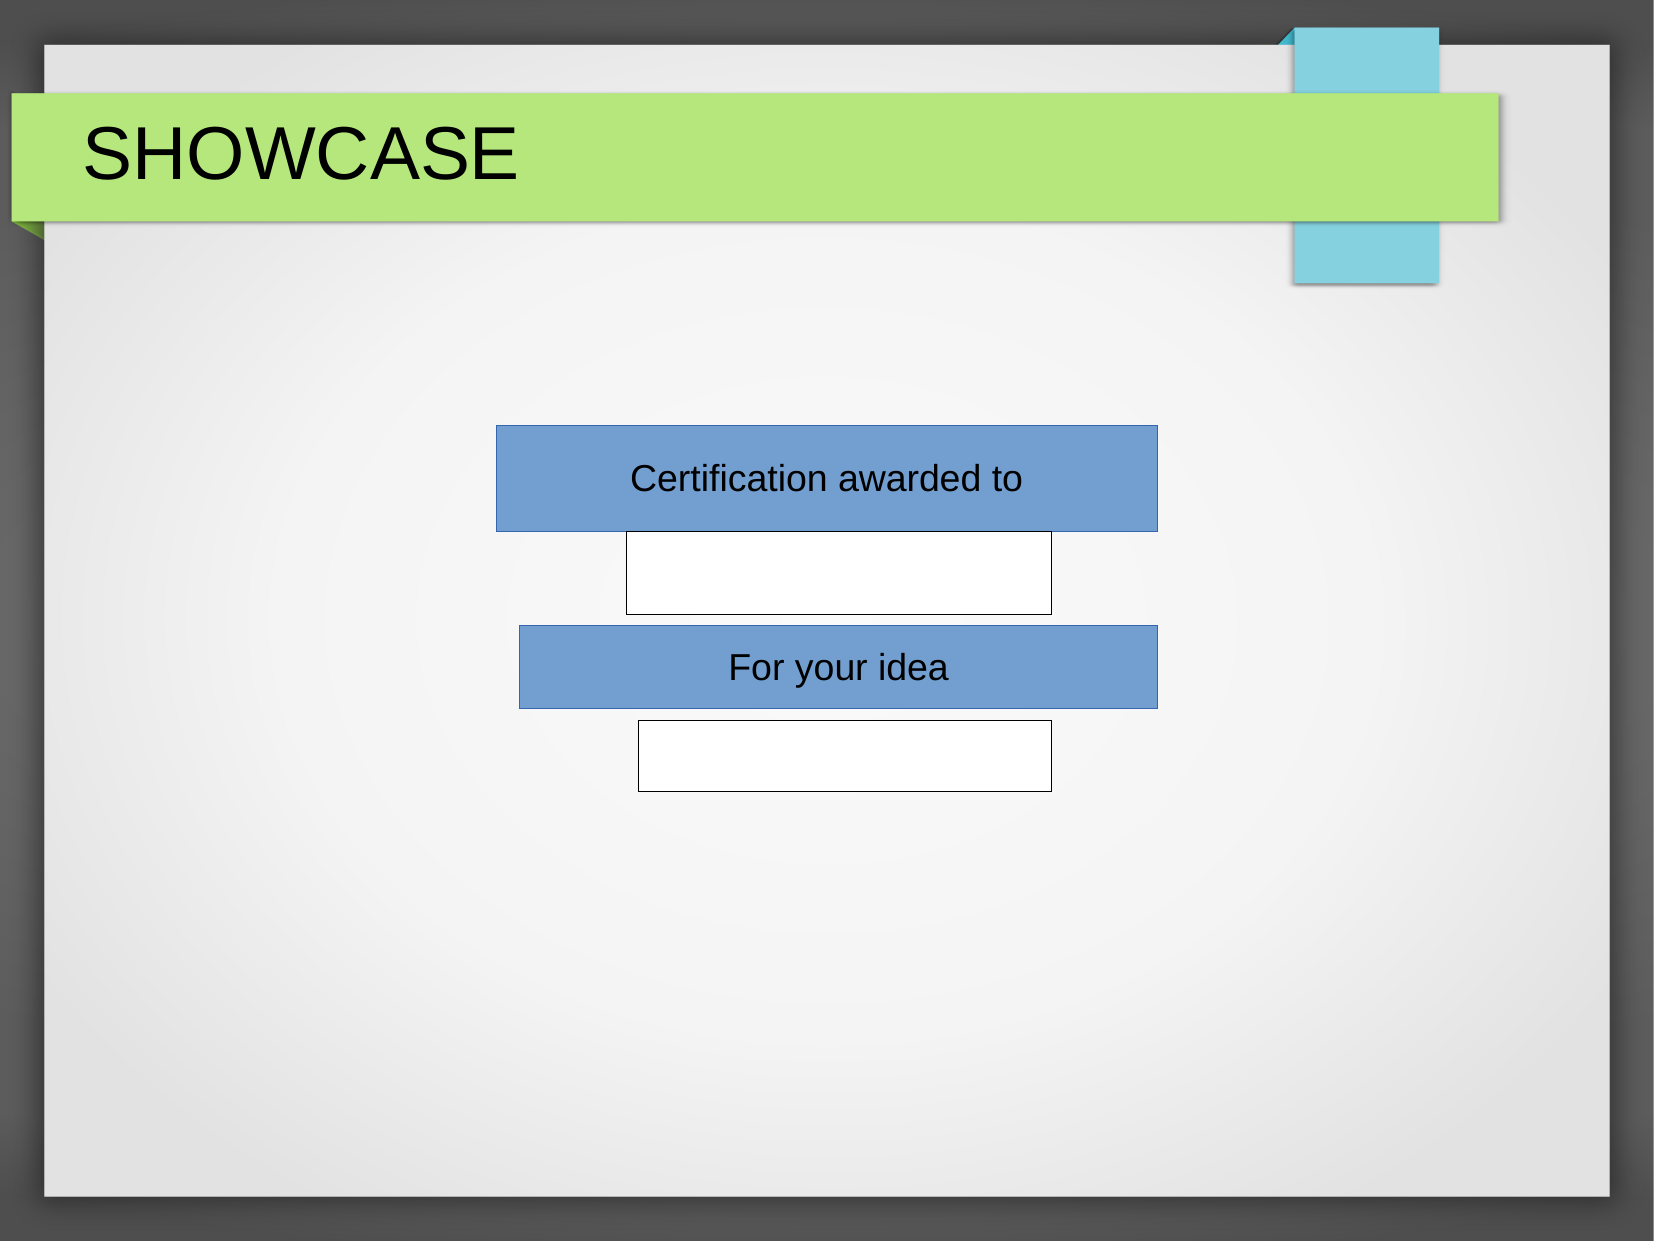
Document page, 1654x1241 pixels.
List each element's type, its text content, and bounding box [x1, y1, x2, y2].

text_box Certification awarded to [496, 425, 1158, 532]
text_box For your idea [519, 625, 1158, 709]
picture [0, 0, 1654, 1241]
title SHOWCASE [82, 94, 1264, 213]
